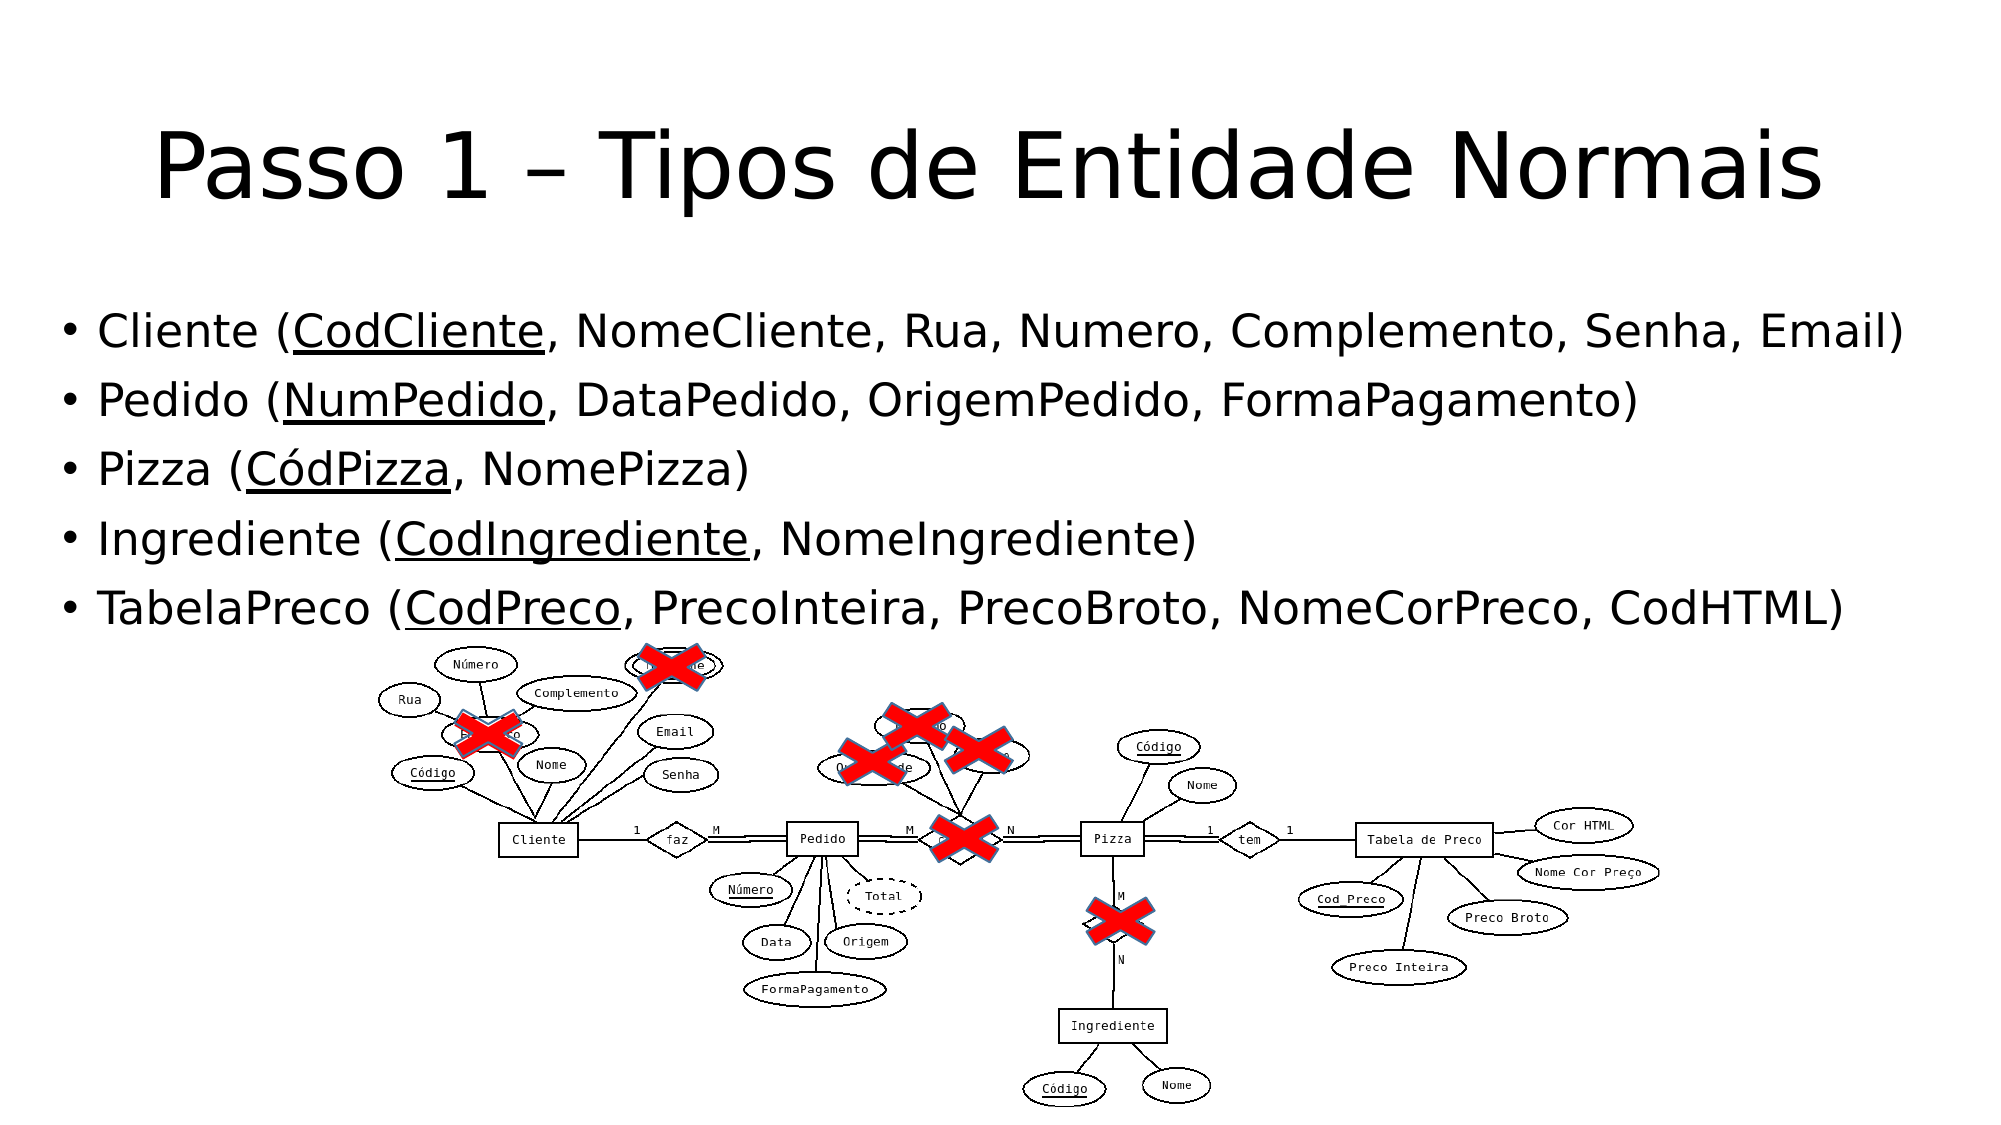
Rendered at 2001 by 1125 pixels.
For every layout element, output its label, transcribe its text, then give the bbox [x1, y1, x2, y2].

text_box [640, 646, 703, 688]
text_box [454, 725, 468, 734]
picture [653, 645, 691, 656]
text_box [841, 741, 904, 783]
text_box Cliente (CodCliente, NomeCliente, Rua, Numero, Complemento, Senha, Email) Pedido (NumPedido, DataPedido, OrigemPedido, FormaPagamento) Pizza (CódPizza, NomePizza) Ingrediente (CodIngrediente, NomeIngrediente) TabelaPreco (CodPreco, PrecoInteira, PrecoBroto, NomeCorPreco, CodHTML) [60, 284, 1919, 634]
title Passo 1 – Tipos de Entidade Normais [150, 104, 1834, 284]
text_box [933, 817, 996, 860]
text_box [1089, 900, 1152, 942]
text_box [948, 729, 1010, 771]
picture [377, 645, 1660, 1107]
text_box [457, 712, 520, 754]
text_box [885, 705, 948, 748]
text_box [508, 725, 523, 734]
text_box [461, 744, 517, 760]
